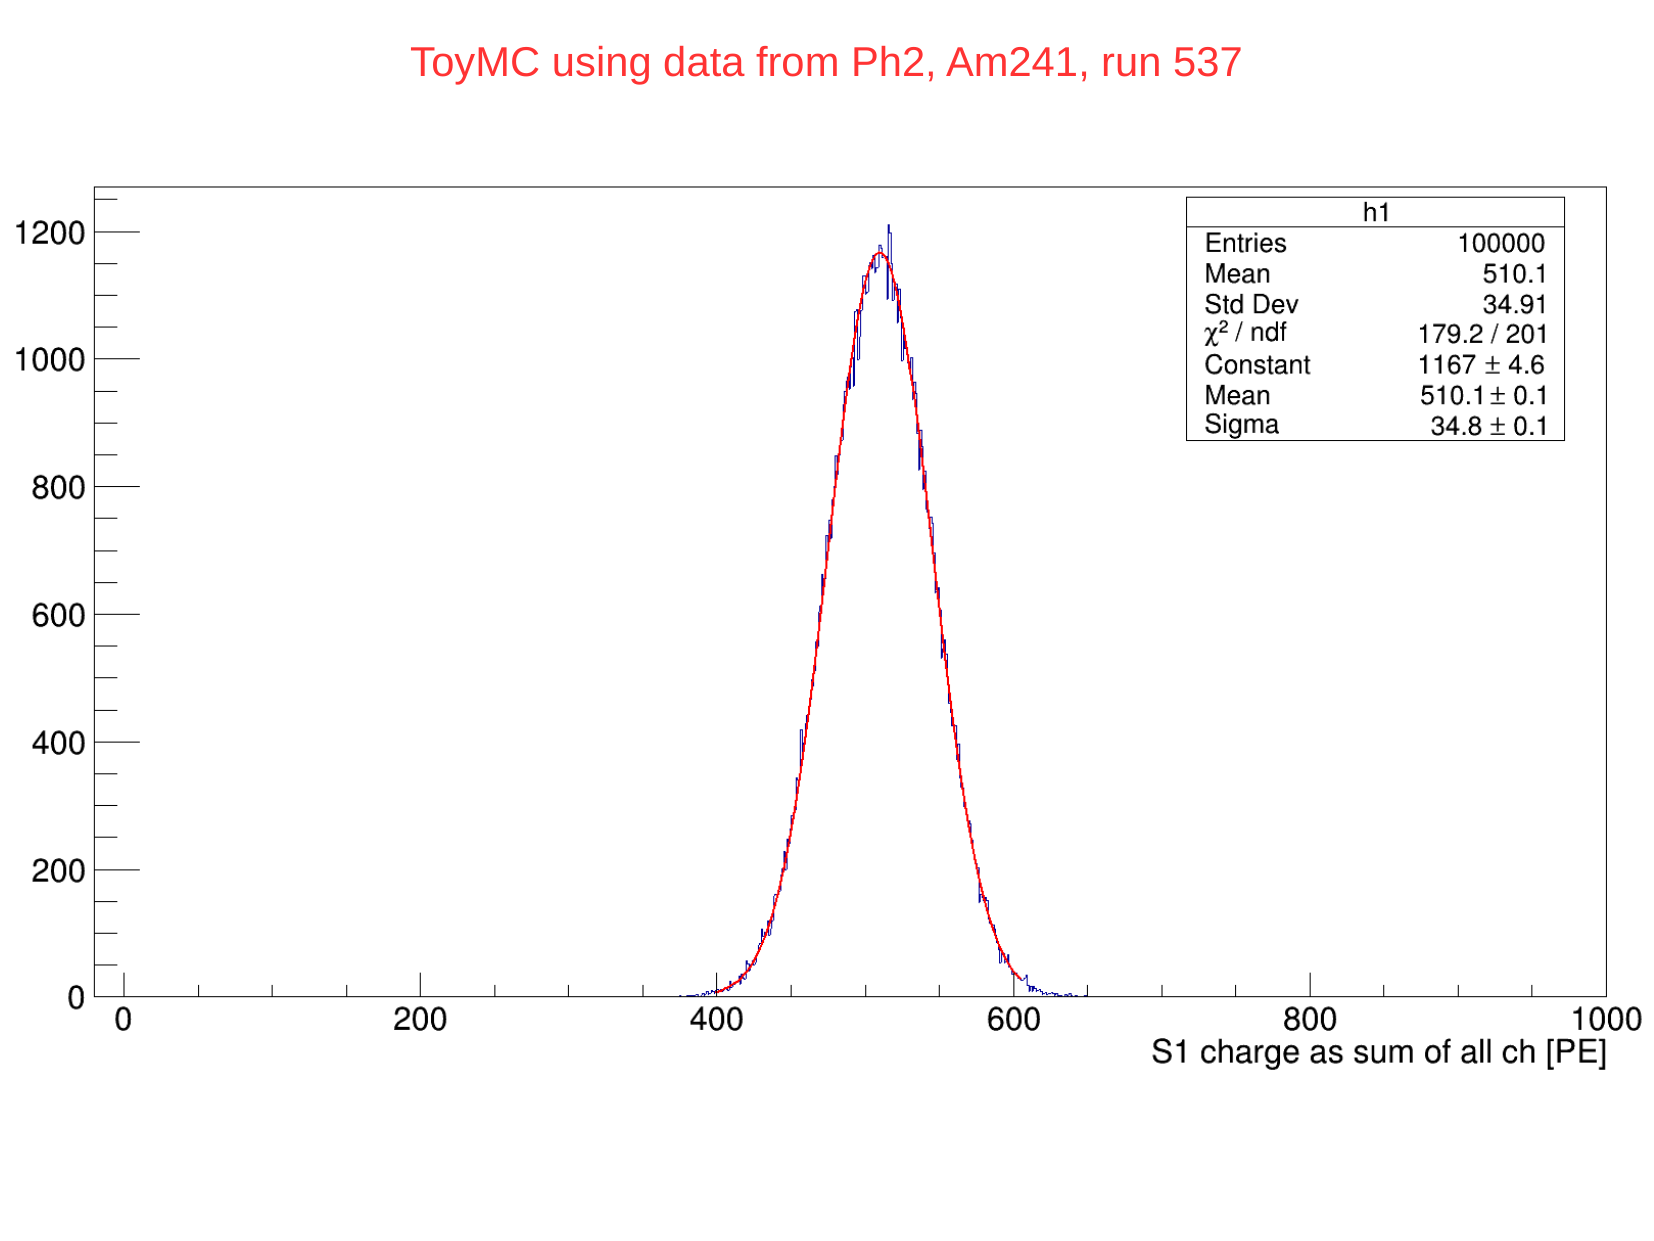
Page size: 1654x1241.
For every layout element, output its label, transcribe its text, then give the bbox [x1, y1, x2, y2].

text_box ToyMC using data from Ph2, Am241, run 537 [0, 29, 1654, 166]
picture [6, 164, 1654, 1081]
